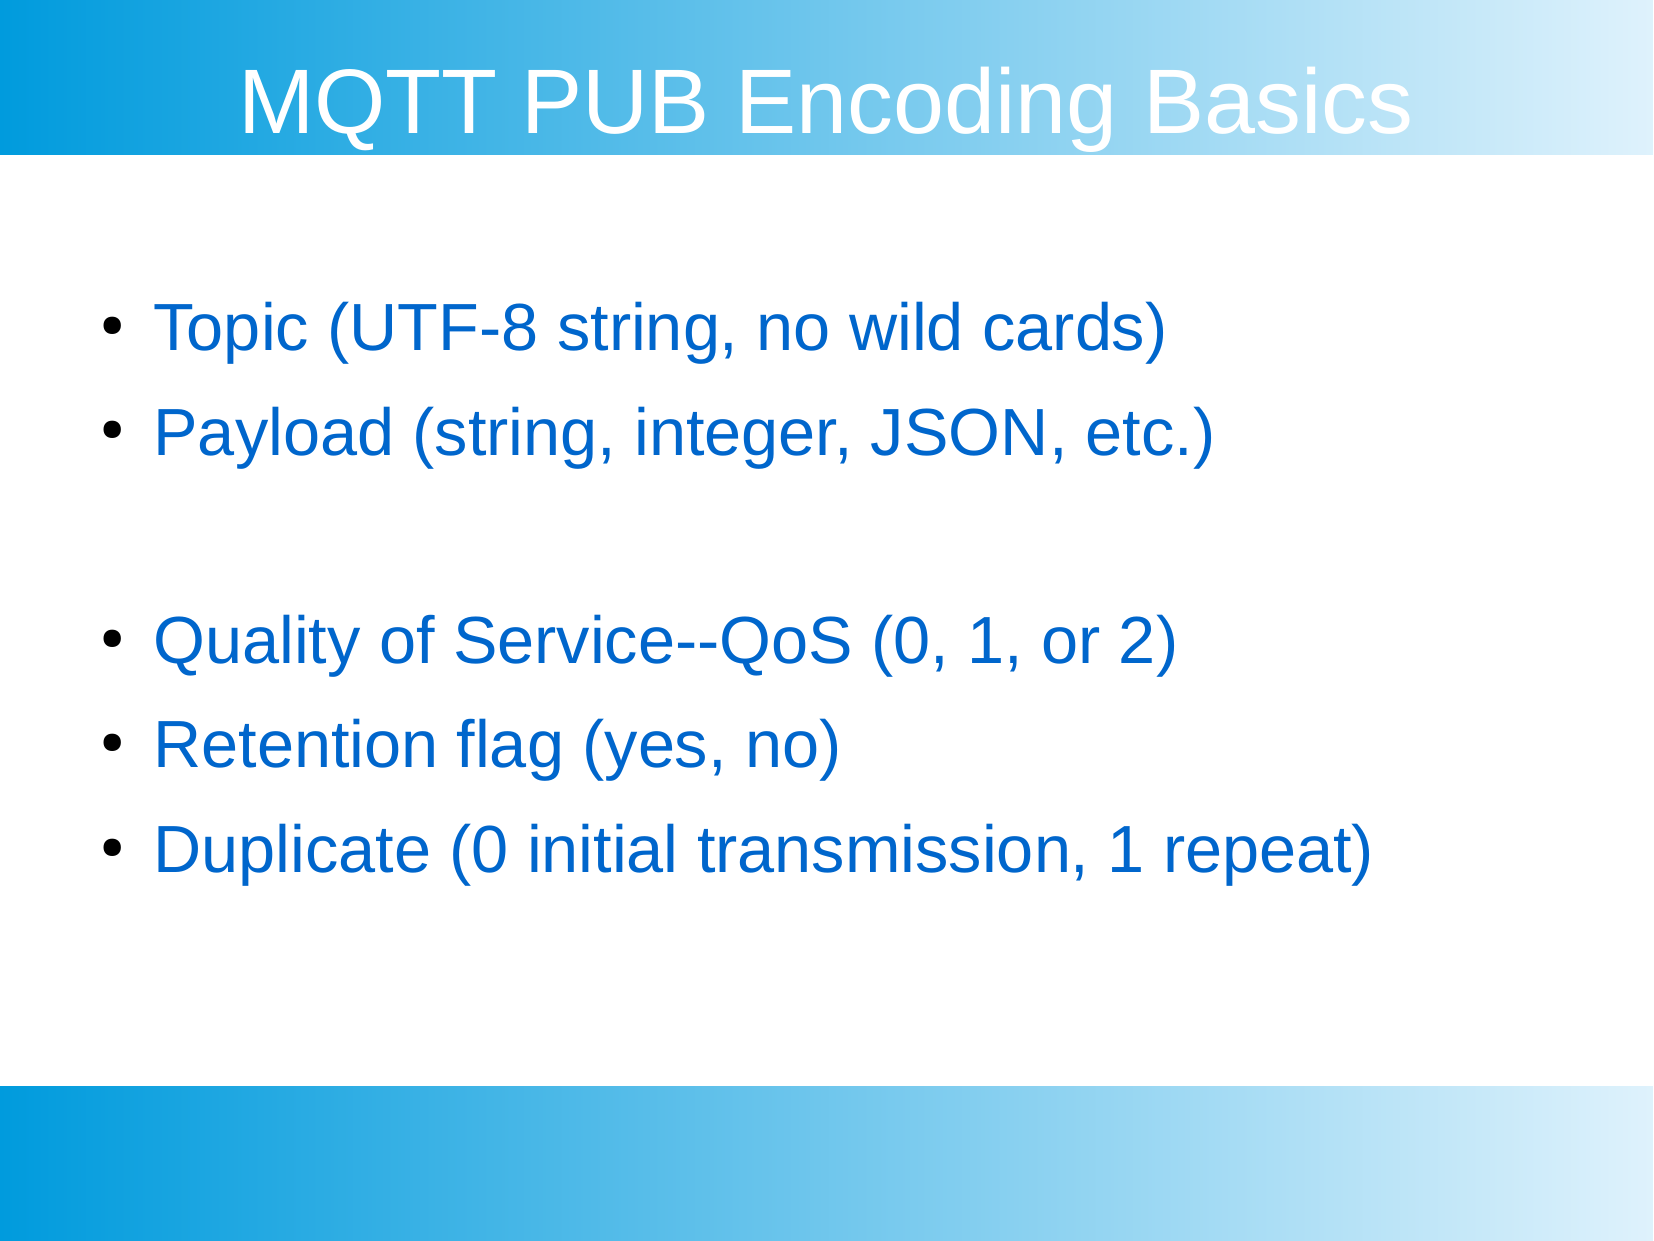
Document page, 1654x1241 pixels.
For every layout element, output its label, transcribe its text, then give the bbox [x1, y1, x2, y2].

list Topic (UTF-8 string, no wild cards) Payload (string, integer, JSON, etc.) Quality of Service--QoS (0, 1, or 2) Retention flag (yes, no) Duplicate (0 initial transmission, 1 repeat) [82, 290, 1571, 1010]
title MQTT PUB Encoding Basics [82, 49, 1571, 155]
